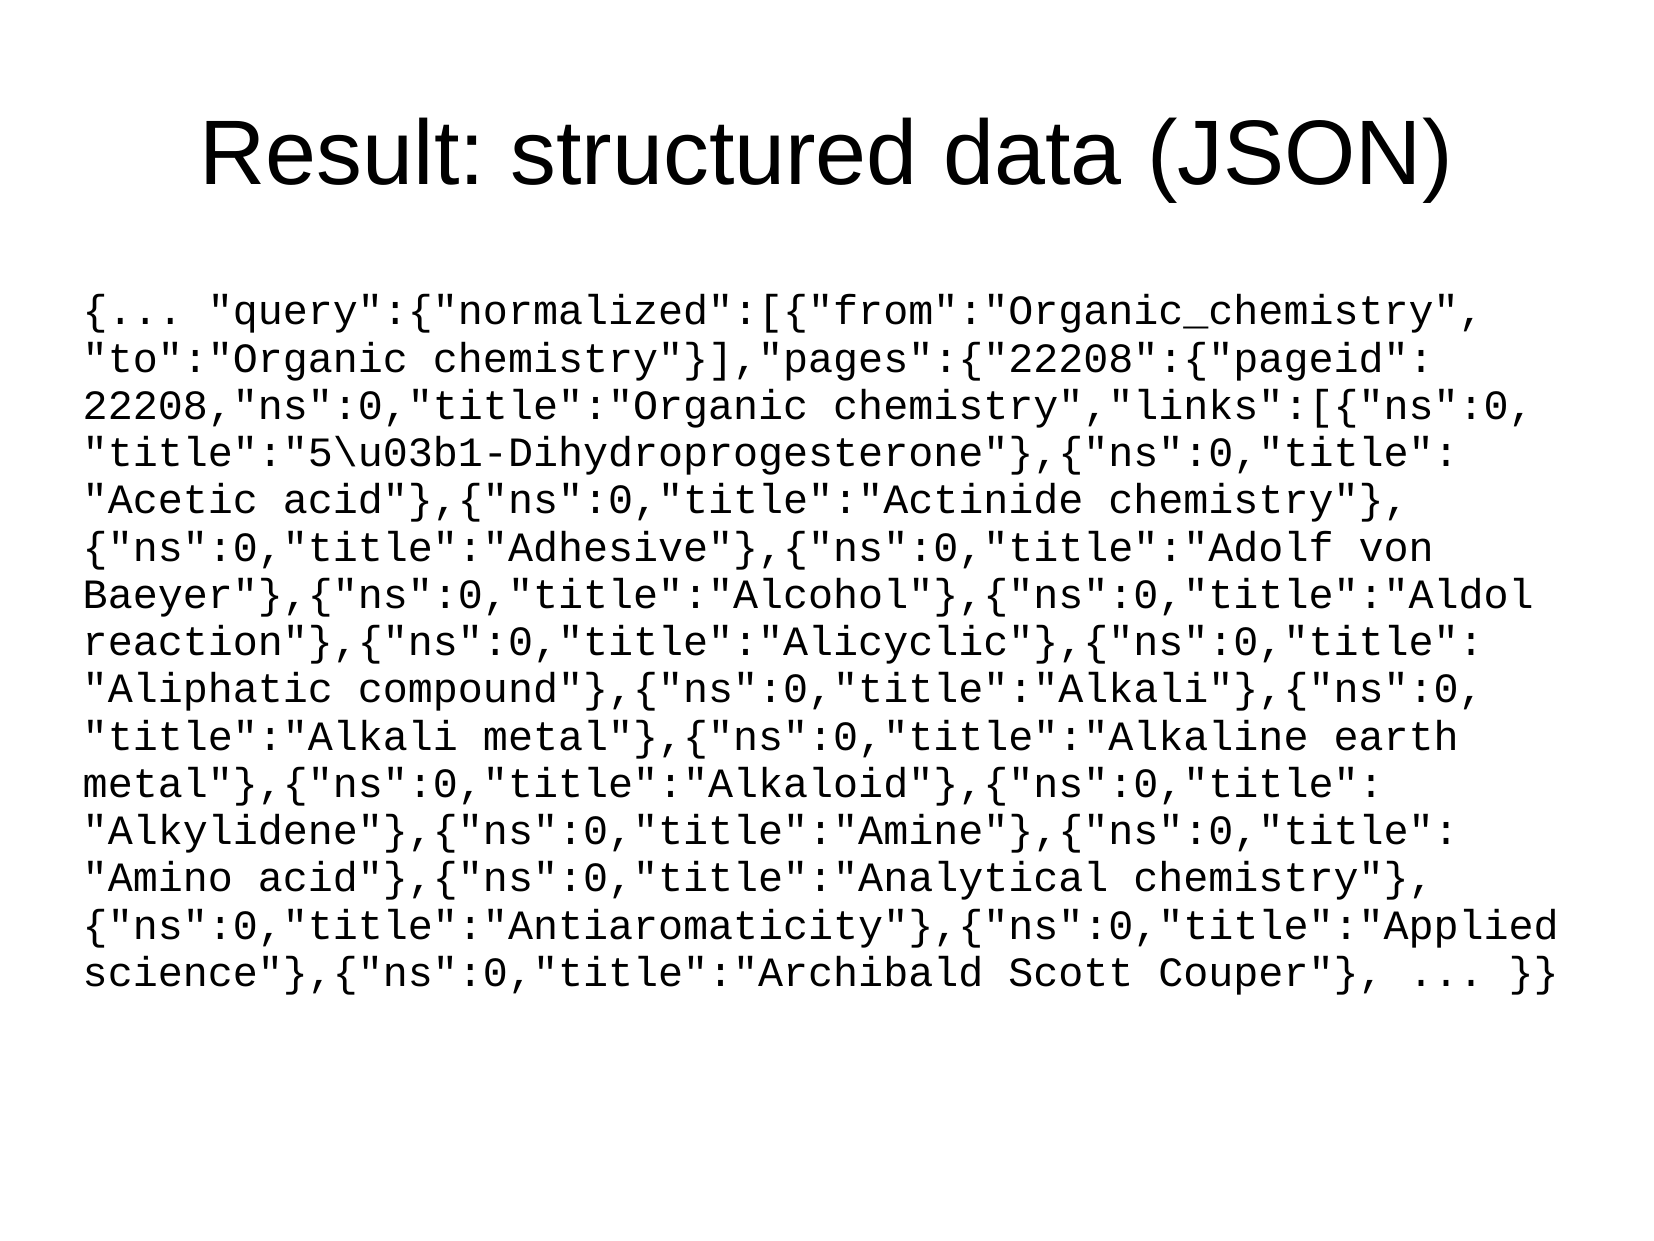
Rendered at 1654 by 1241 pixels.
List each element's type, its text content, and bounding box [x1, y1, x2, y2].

title Result: structured data (JSON) [82, 49, 1571, 257]
subtitle {... "query":{"normalized":[{"from":"Organic_chemistry", "to":"Organic chemistry"}],"pages":{"22208":{"pageid": 22208,"ns":0,"title":"Organic chemistry","links":[{"ns":0, "title":"5\u03b1-Dihydroprogesterone"},{"ns":0,"title": "Acetic acid"},{"ns":0,"title":"Actinide chemistry"},{"ns":0,"title":"Adhesive"},{"ns":0,"title":"Adolf von Baeyer"},{"ns":0,"title":"Alcohol"},{"ns":0,"title":"Aldol reaction"},{"ns":0,"title":"Alicyclic"},{"ns":0,"title": "Aliphatic compound"},{"ns":0,"title":"Alkali"},{"ns":0, "title":"Alkali metal"},{"ns":0,"title":"Alkaline earth metal"},{"ns":0,"title":"Alkaloid"},{"ns":0,"title": "Alkylidene"},{"ns":0,"title":"Amine"},{"ns":0,"title": "Amino acid"},{"ns":0,"title":"Analytical chemistry"},{"ns":0,"title":"Antiaromaticity"},{"ns":0,"title":"Applied science"},{"ns":0,"title":"Archibald Scott Couper"}, ... }} [82, 290, 1571, 1010]
